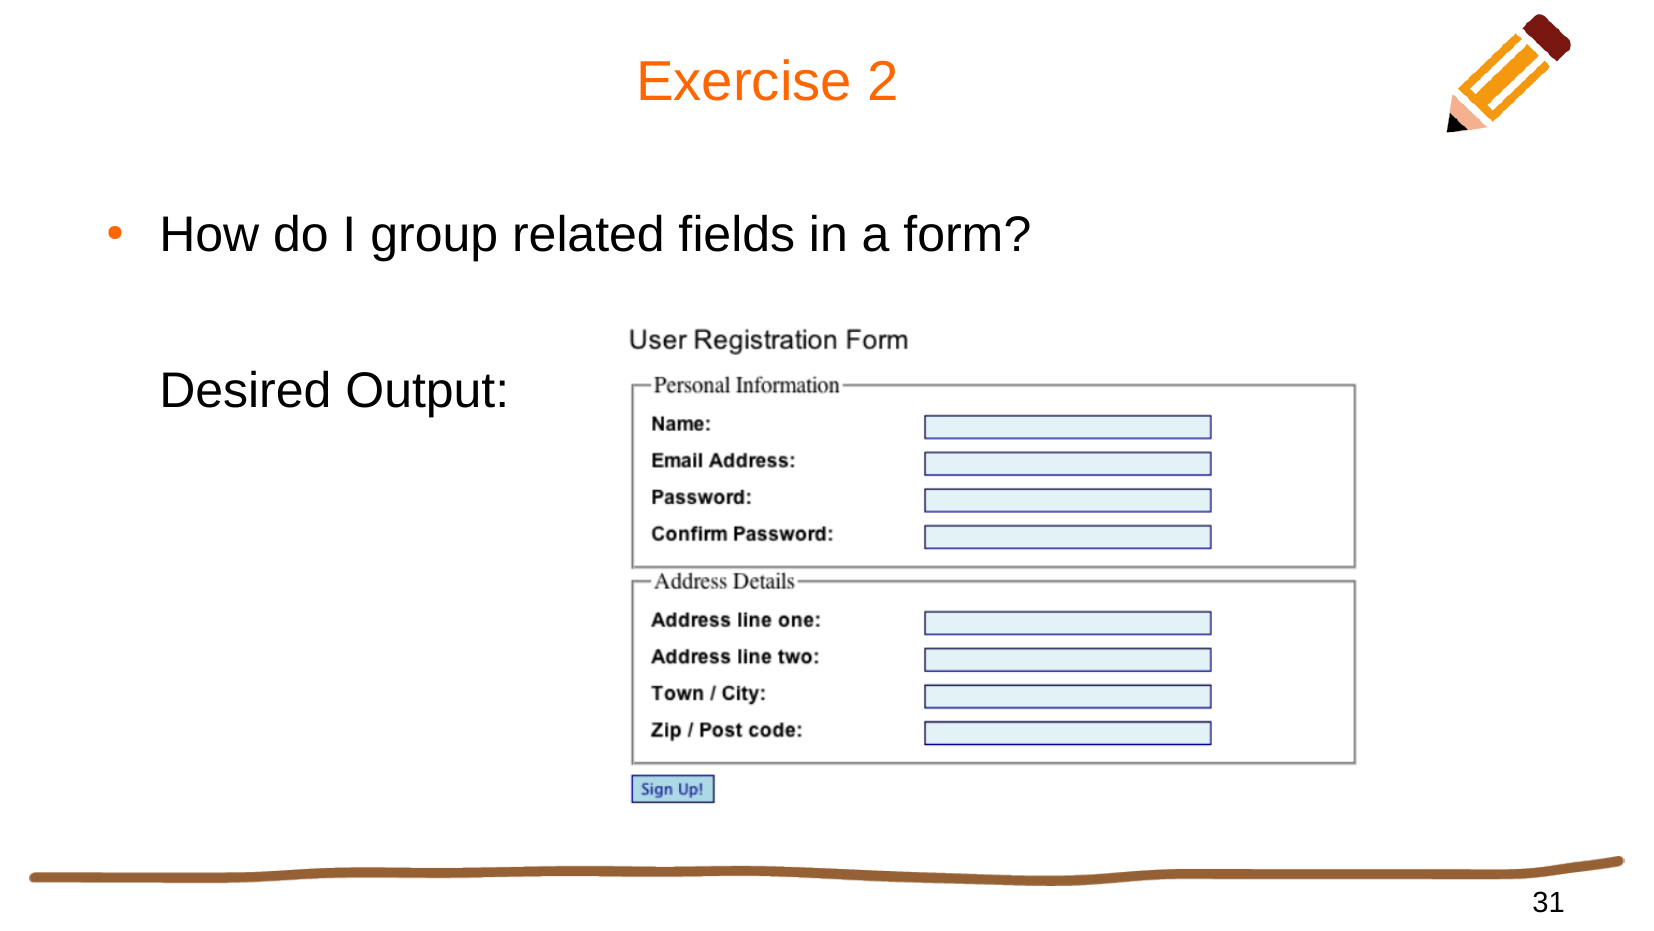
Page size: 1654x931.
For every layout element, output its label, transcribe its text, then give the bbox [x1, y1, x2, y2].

picture [1446, 14, 1571, 133]
list How do I group related fields in a form? Desired Output: [88, 206, 1595, 857]
title Exercise 2 [88, 29, 1447, 133]
picture [590, 304, 1388, 829]
picture [29, 856, 1625, 886]
